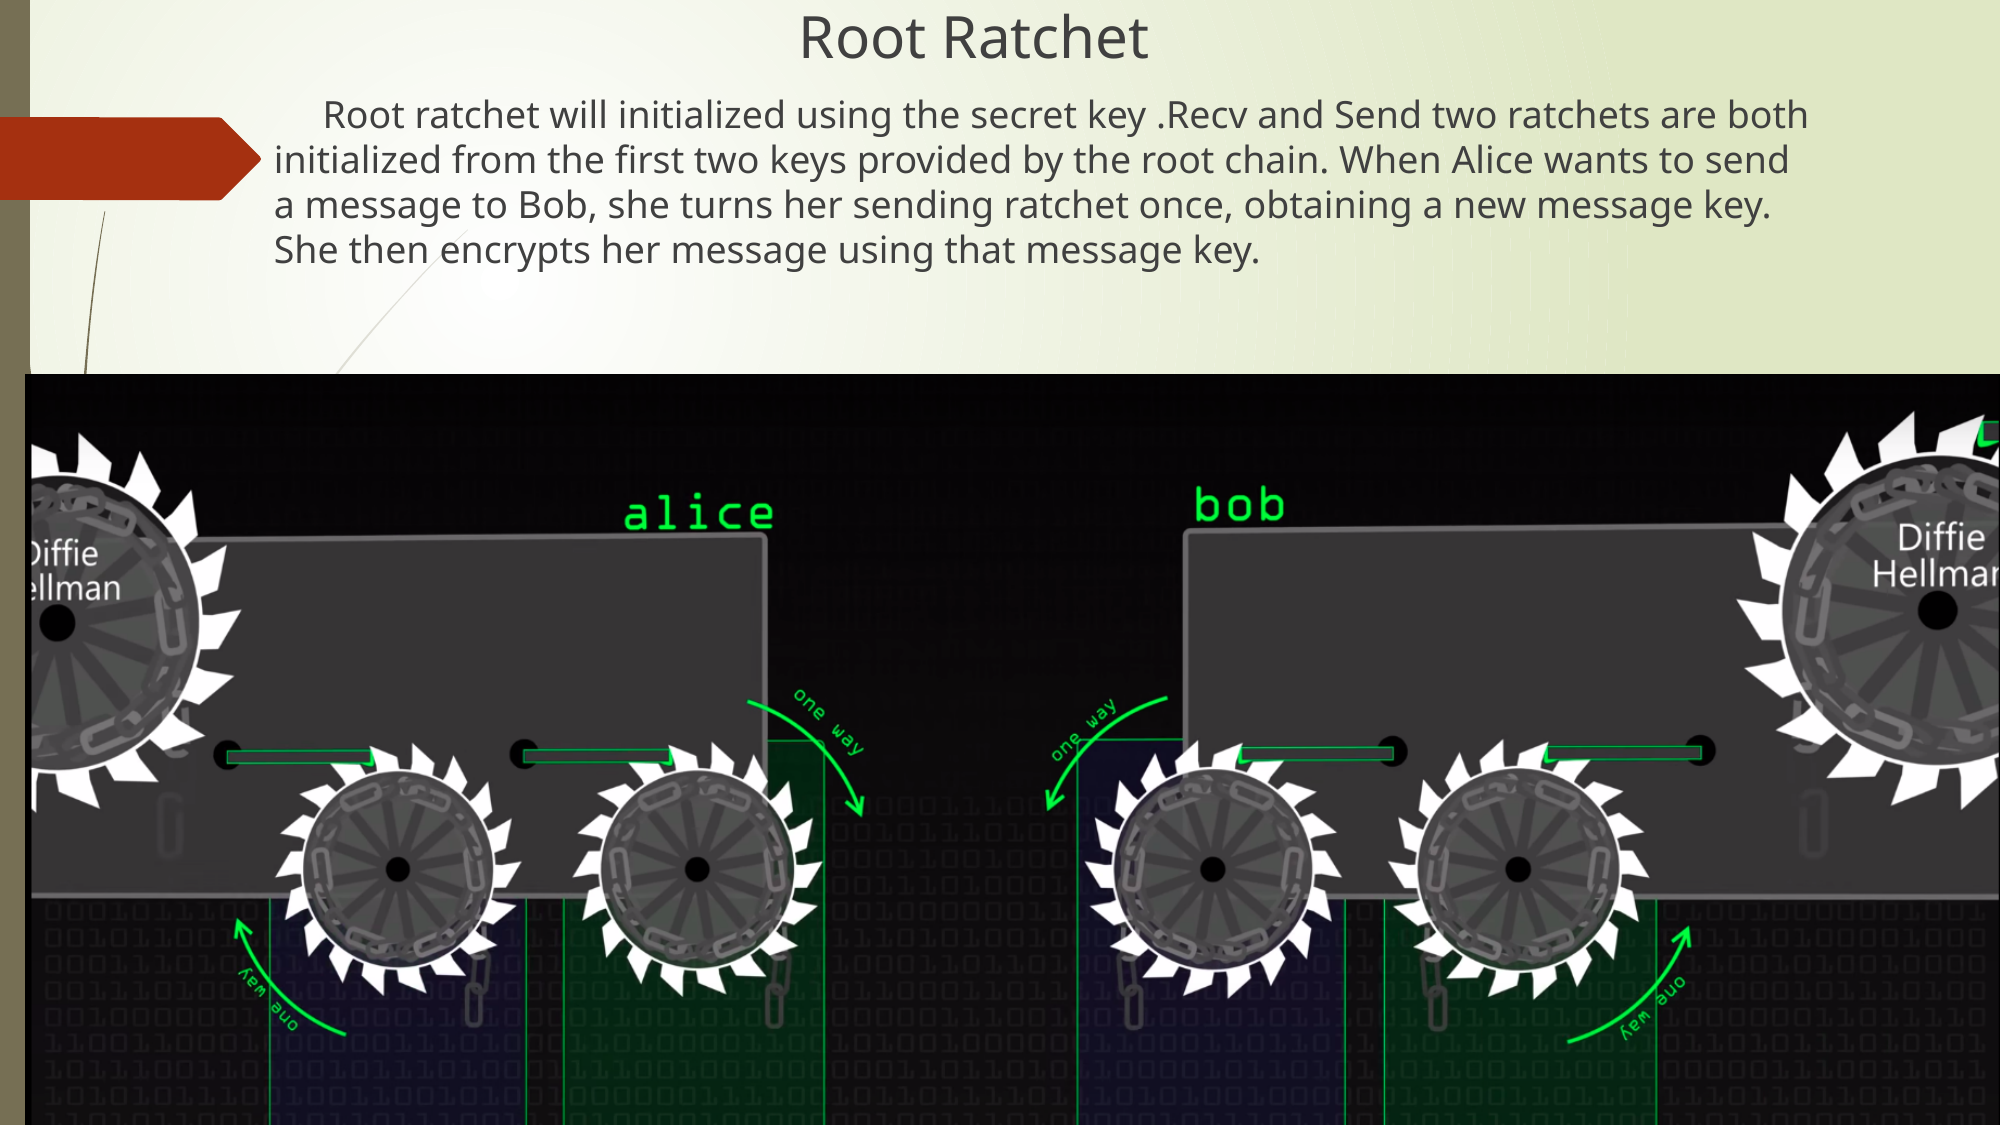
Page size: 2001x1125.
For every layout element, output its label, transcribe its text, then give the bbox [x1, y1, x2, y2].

picture [25, 374, 2000, 1125]
list Root Ratchet Root ratchet will initialized using the secret key .Recv and Send two ratchets are both initialized from the first two keys provided by the root chain. When Alice wants to send a message to Bob, she turns her sending ratchet once, obtaining a new message key. She then encrypts her message using that message key. [258, 0, 1838, 374]
